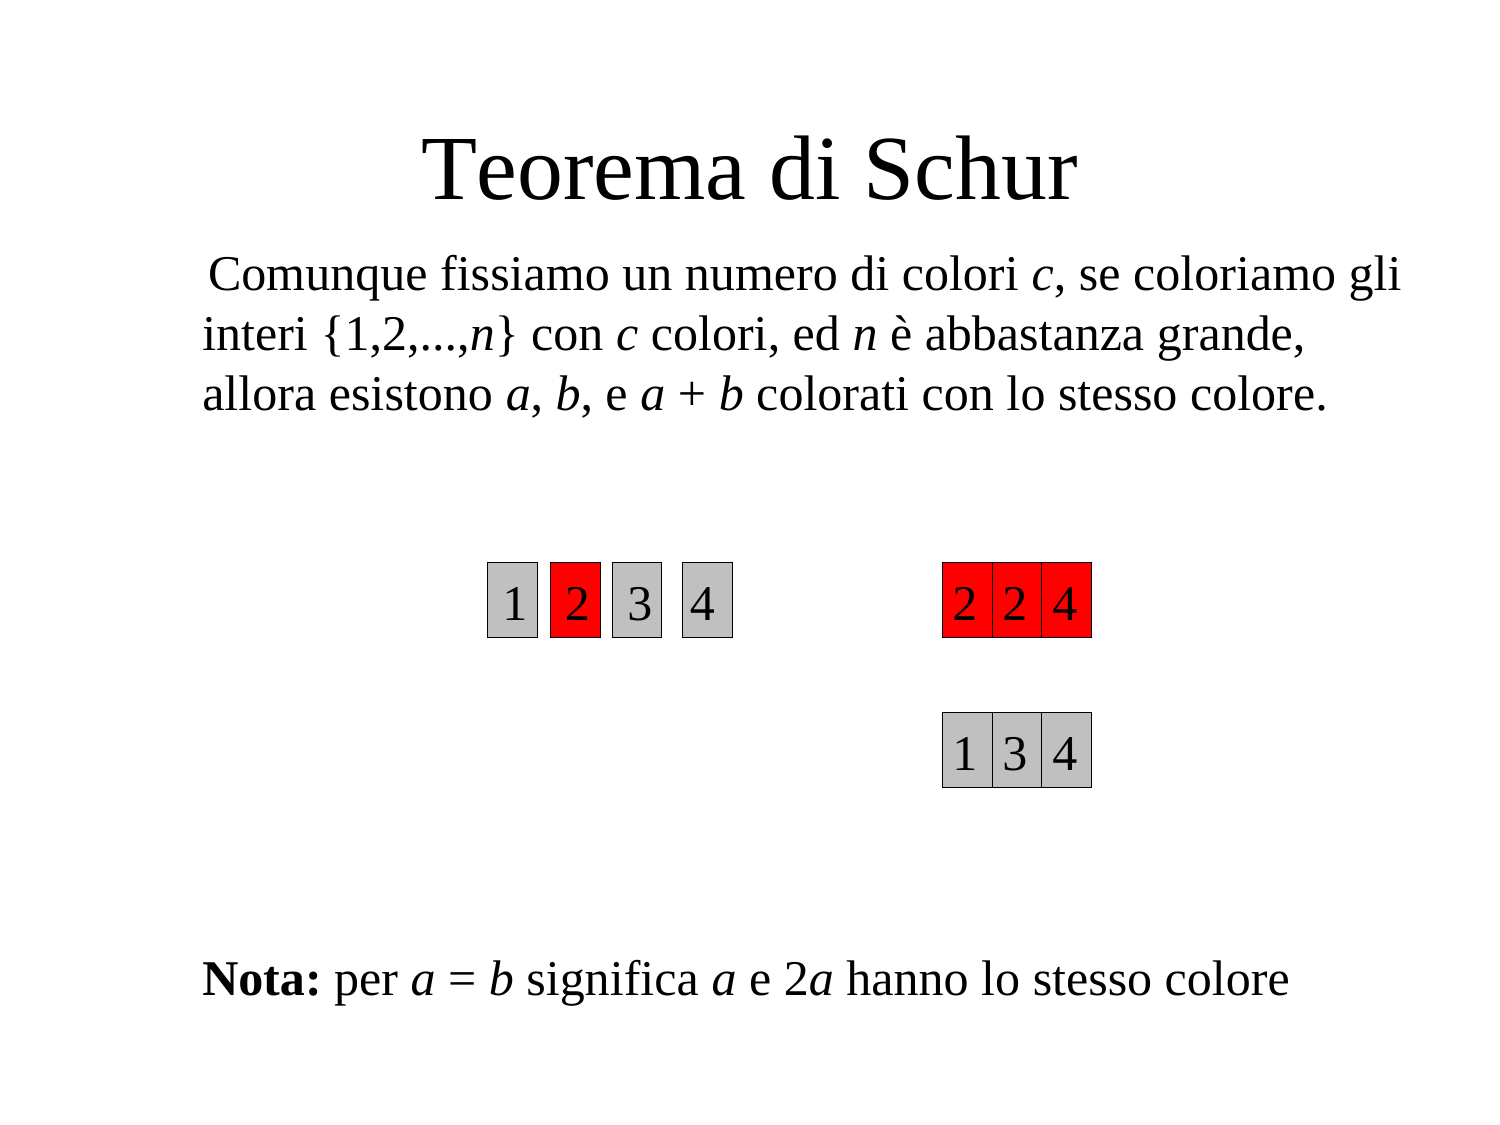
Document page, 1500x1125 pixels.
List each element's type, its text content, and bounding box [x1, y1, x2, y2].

text_box 2 2 4 [937, 562, 1105, 638]
title Teorema di Schur [112, 75, 1388, 263]
text_box Comunque fissiamo un numero di colori c, se coloriamo gli interi {1,2,...,n} con c colori, ed n è abbastanza grande, allora esistono a, b, e a + b colorati con lo stesso colore. [187, 233, 1426, 429]
text_box 1 2 3 4 [487, 562, 751, 638]
text_box 1 3 4 [937, 712, 1105, 788]
text_box Nota: per a = b significa a e 2a hanno lo stesso colore [187, 937, 1351, 1013]
